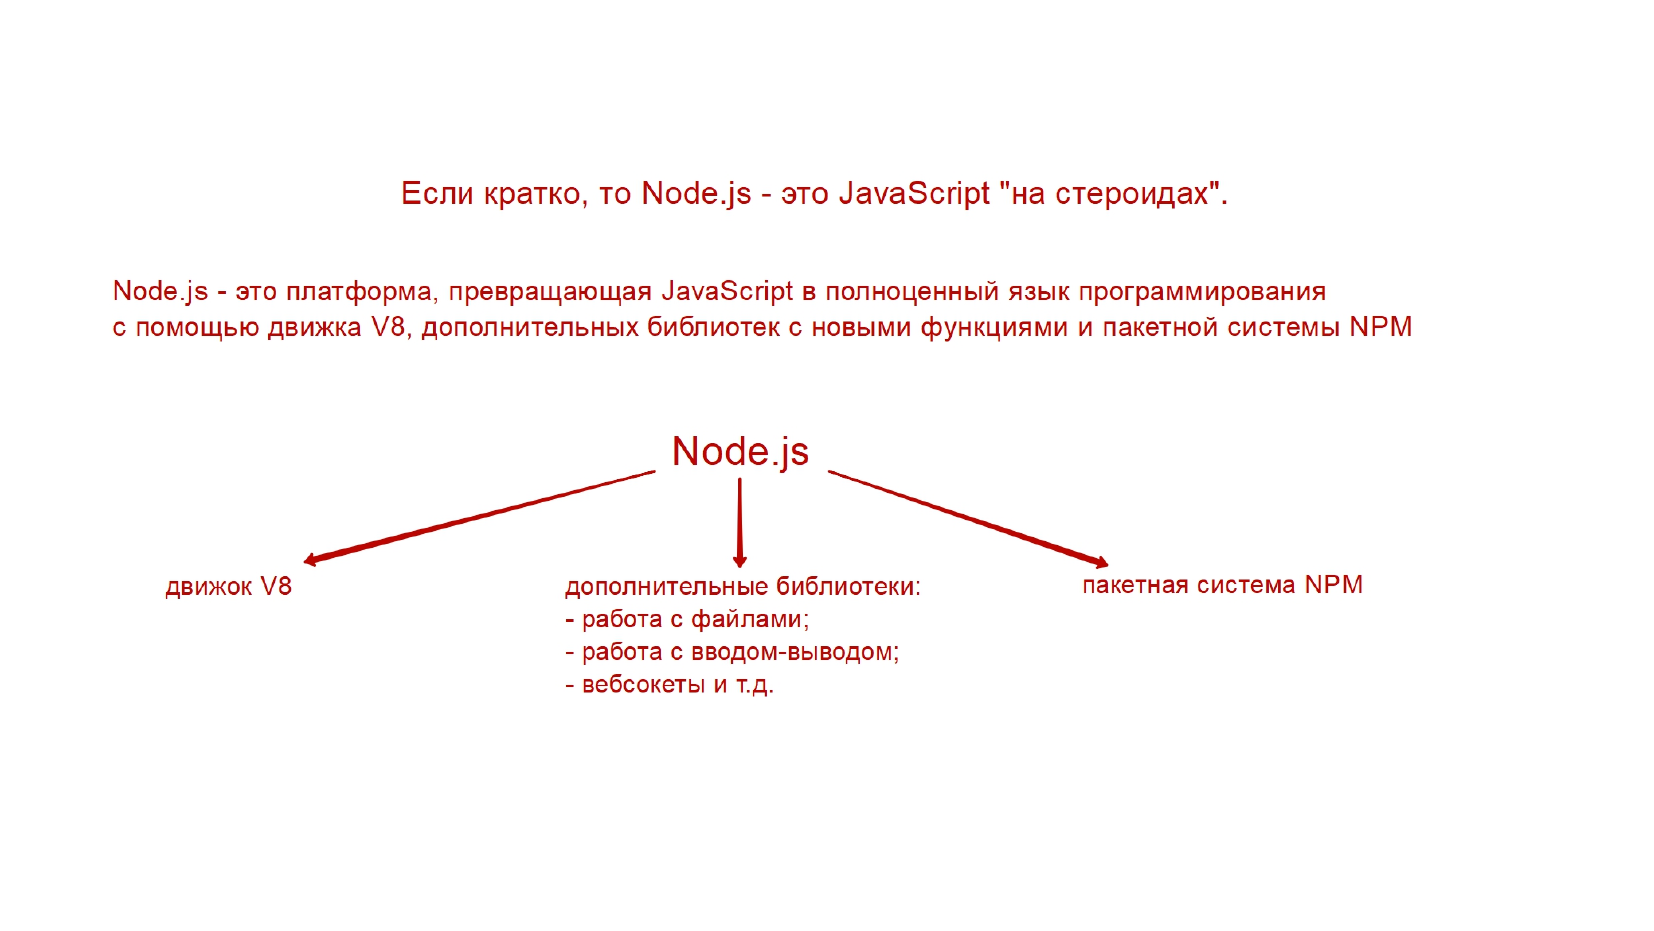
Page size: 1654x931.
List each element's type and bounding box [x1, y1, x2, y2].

picture [45, 107, 1508, 811]
